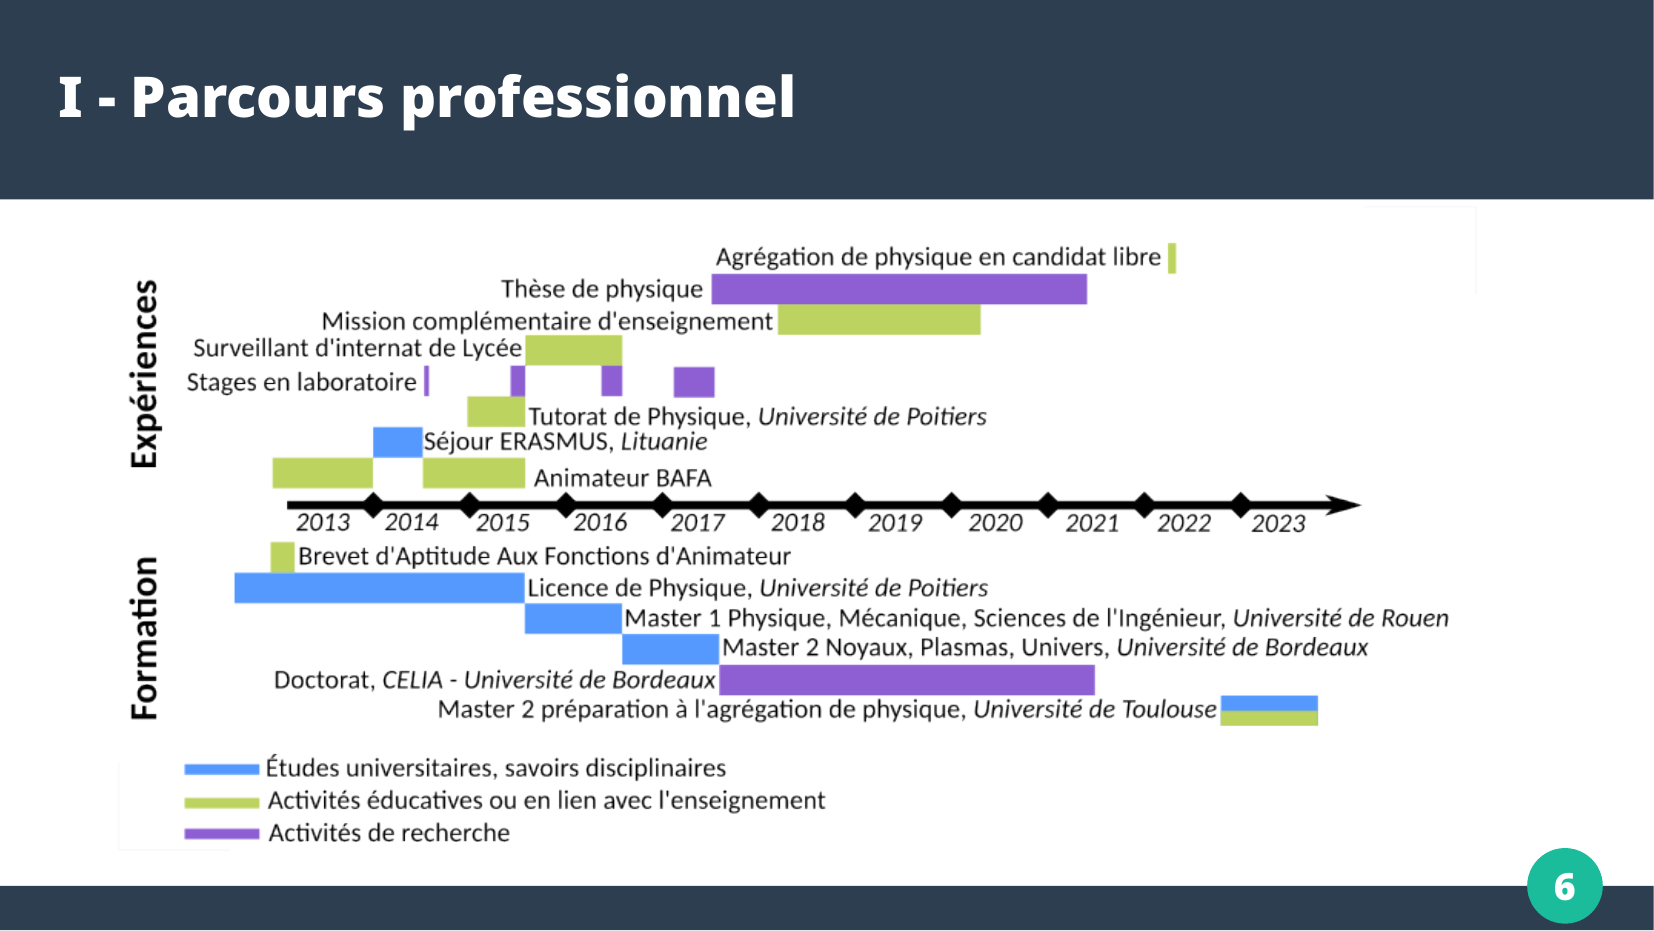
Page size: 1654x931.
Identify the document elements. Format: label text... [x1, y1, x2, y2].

picture [118, 206, 1477, 851]
title I - Parcours professionnel [59, 37, 1595, 156]
